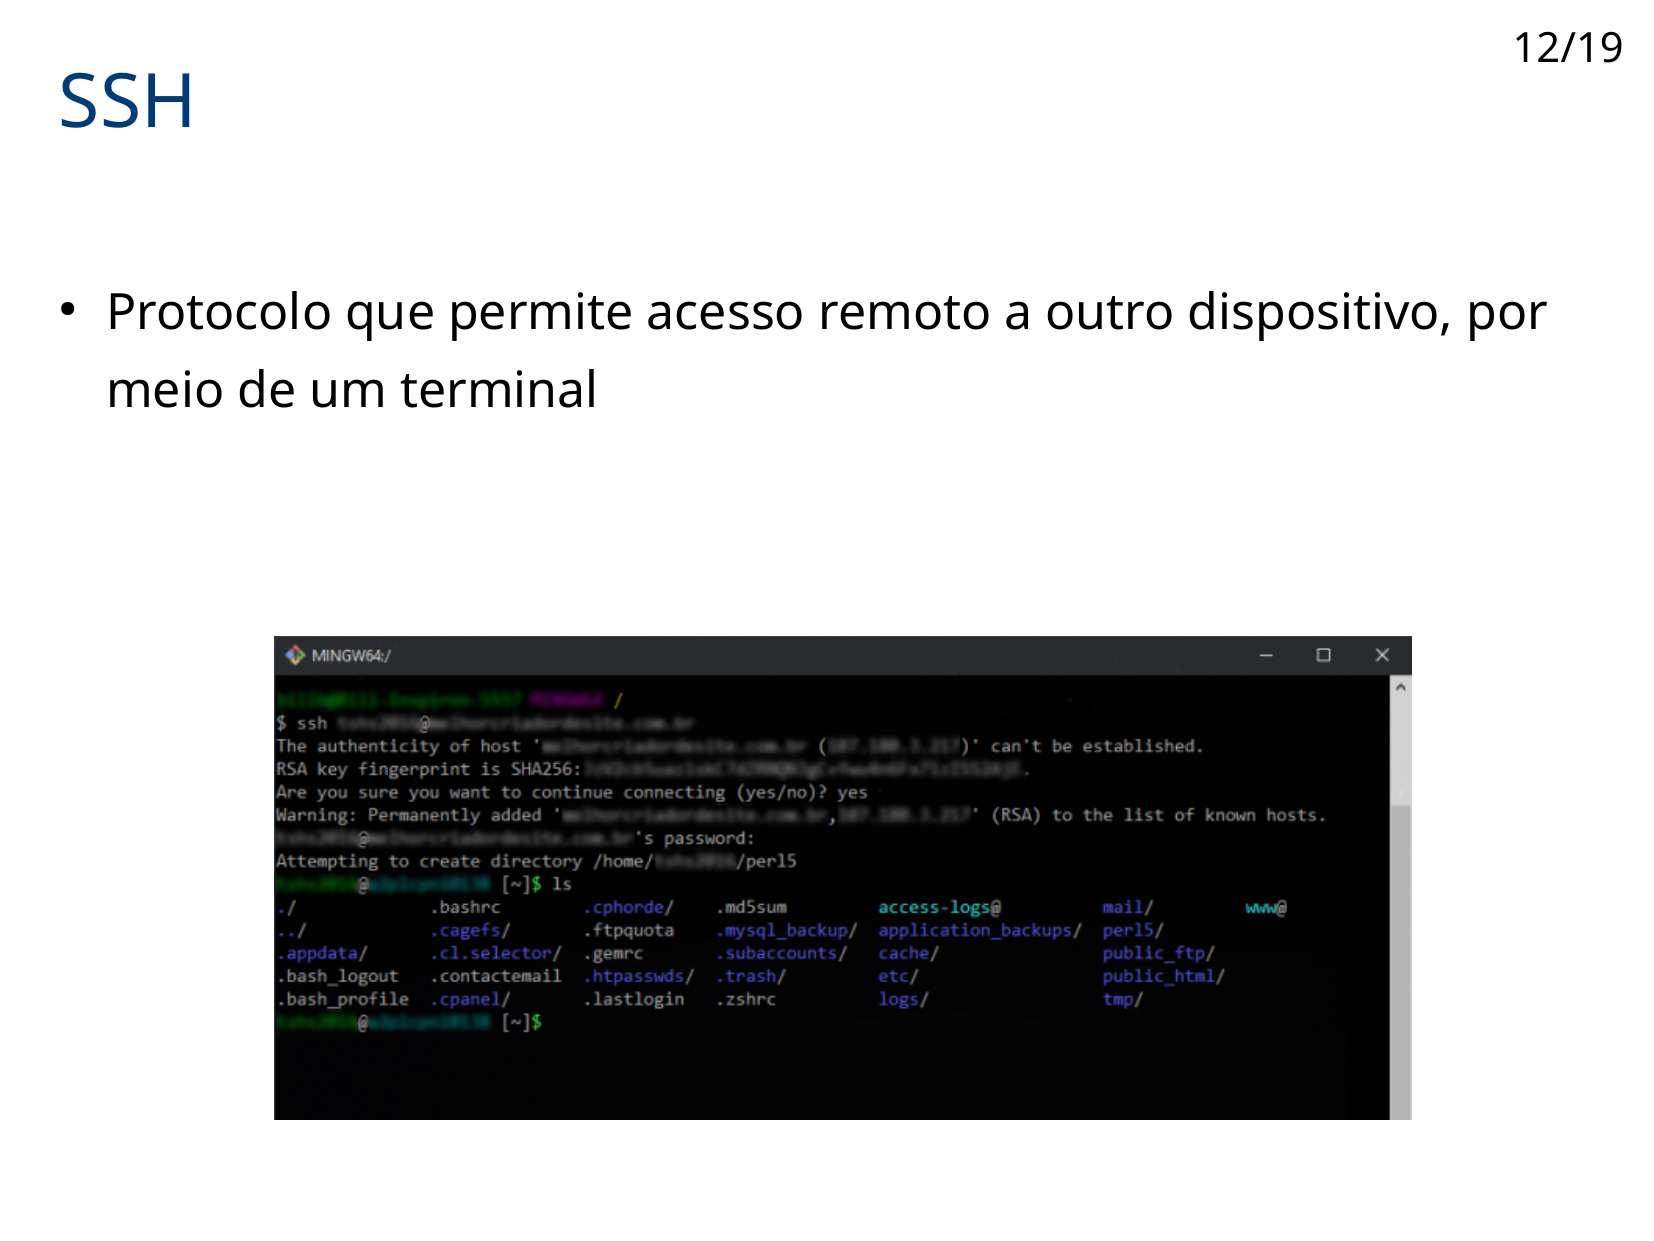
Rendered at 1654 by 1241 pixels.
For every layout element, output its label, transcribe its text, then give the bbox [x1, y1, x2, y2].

list Protocolo que permite acesso remoto a outro dispositivo, por meio de um terminal [59, 265, 1625, 1211]
picture [274, 636, 1412, 1120]
title SSH [59, 47, 1625, 166]
